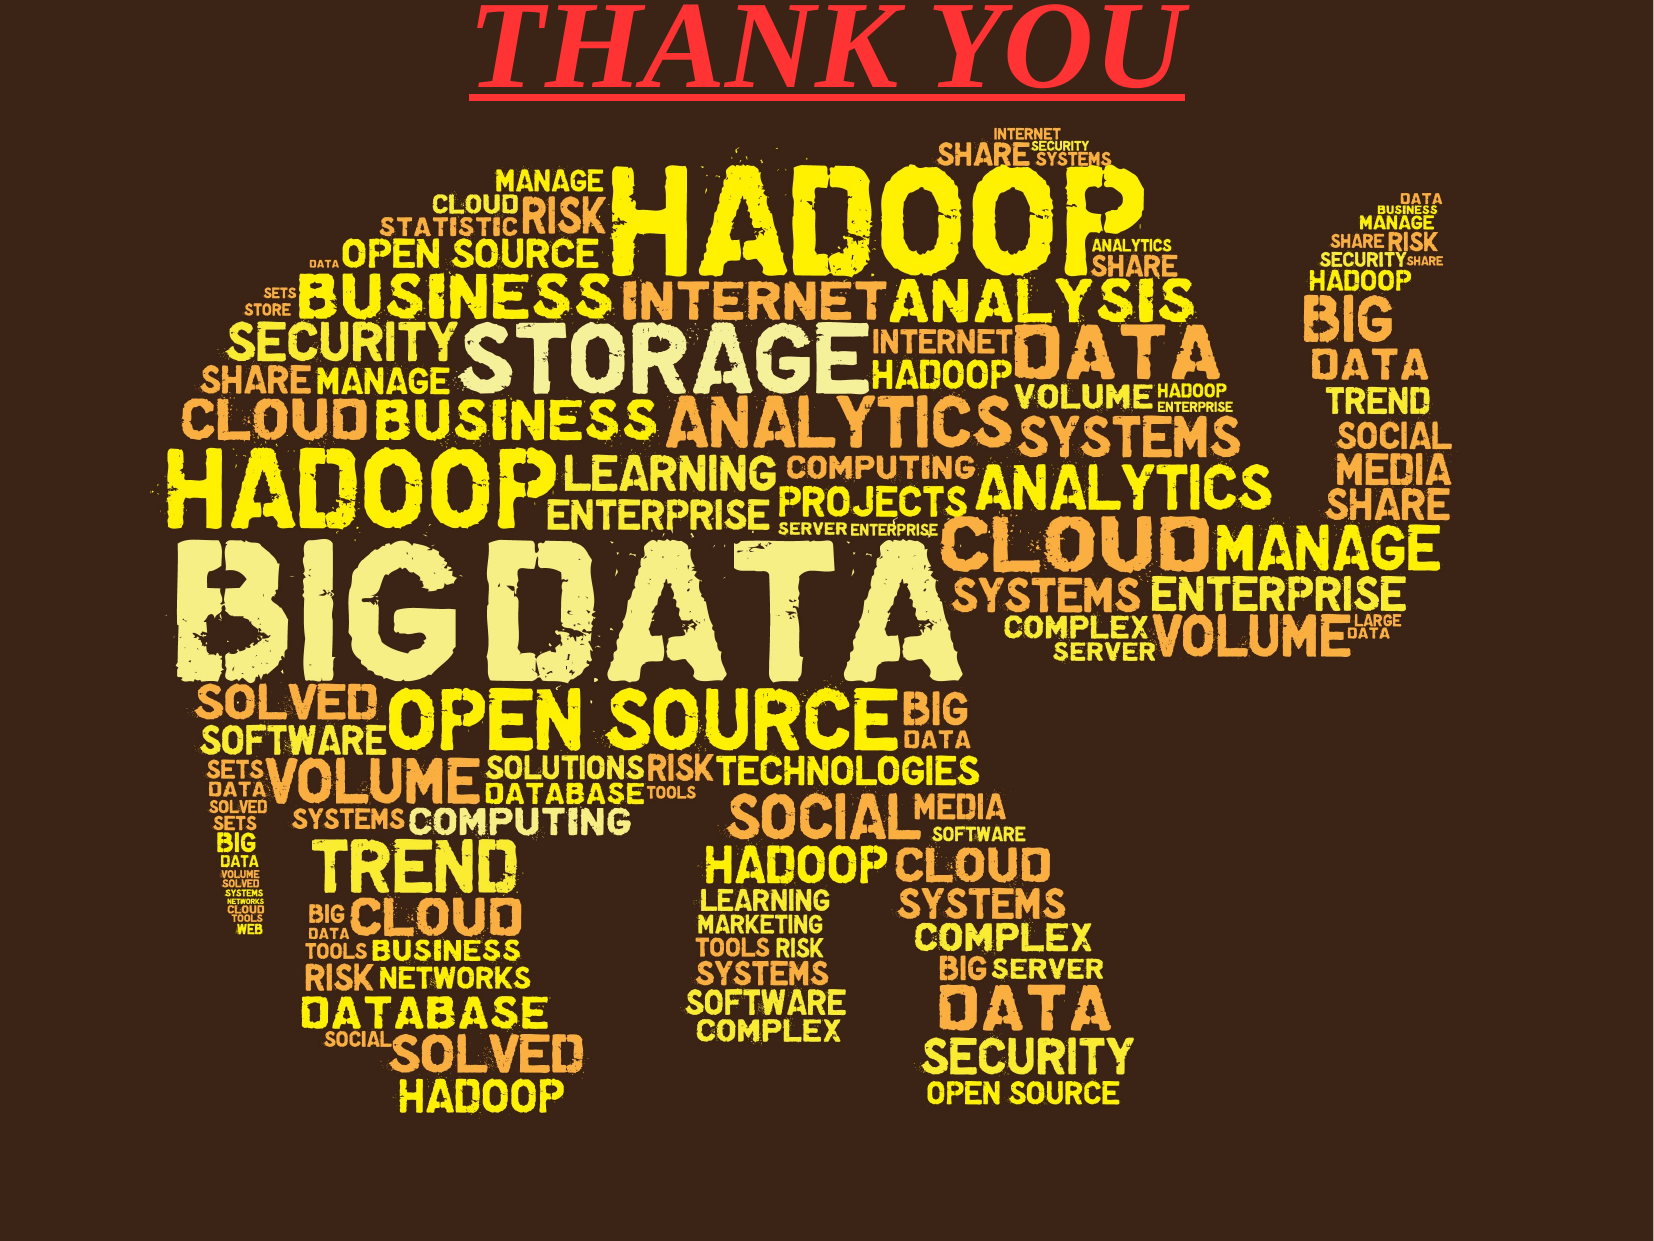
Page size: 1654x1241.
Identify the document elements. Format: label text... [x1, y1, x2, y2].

subtitle THANK YOU [82, 0, 1571, 1084]
picture [0, 0, 1654, 1241]
